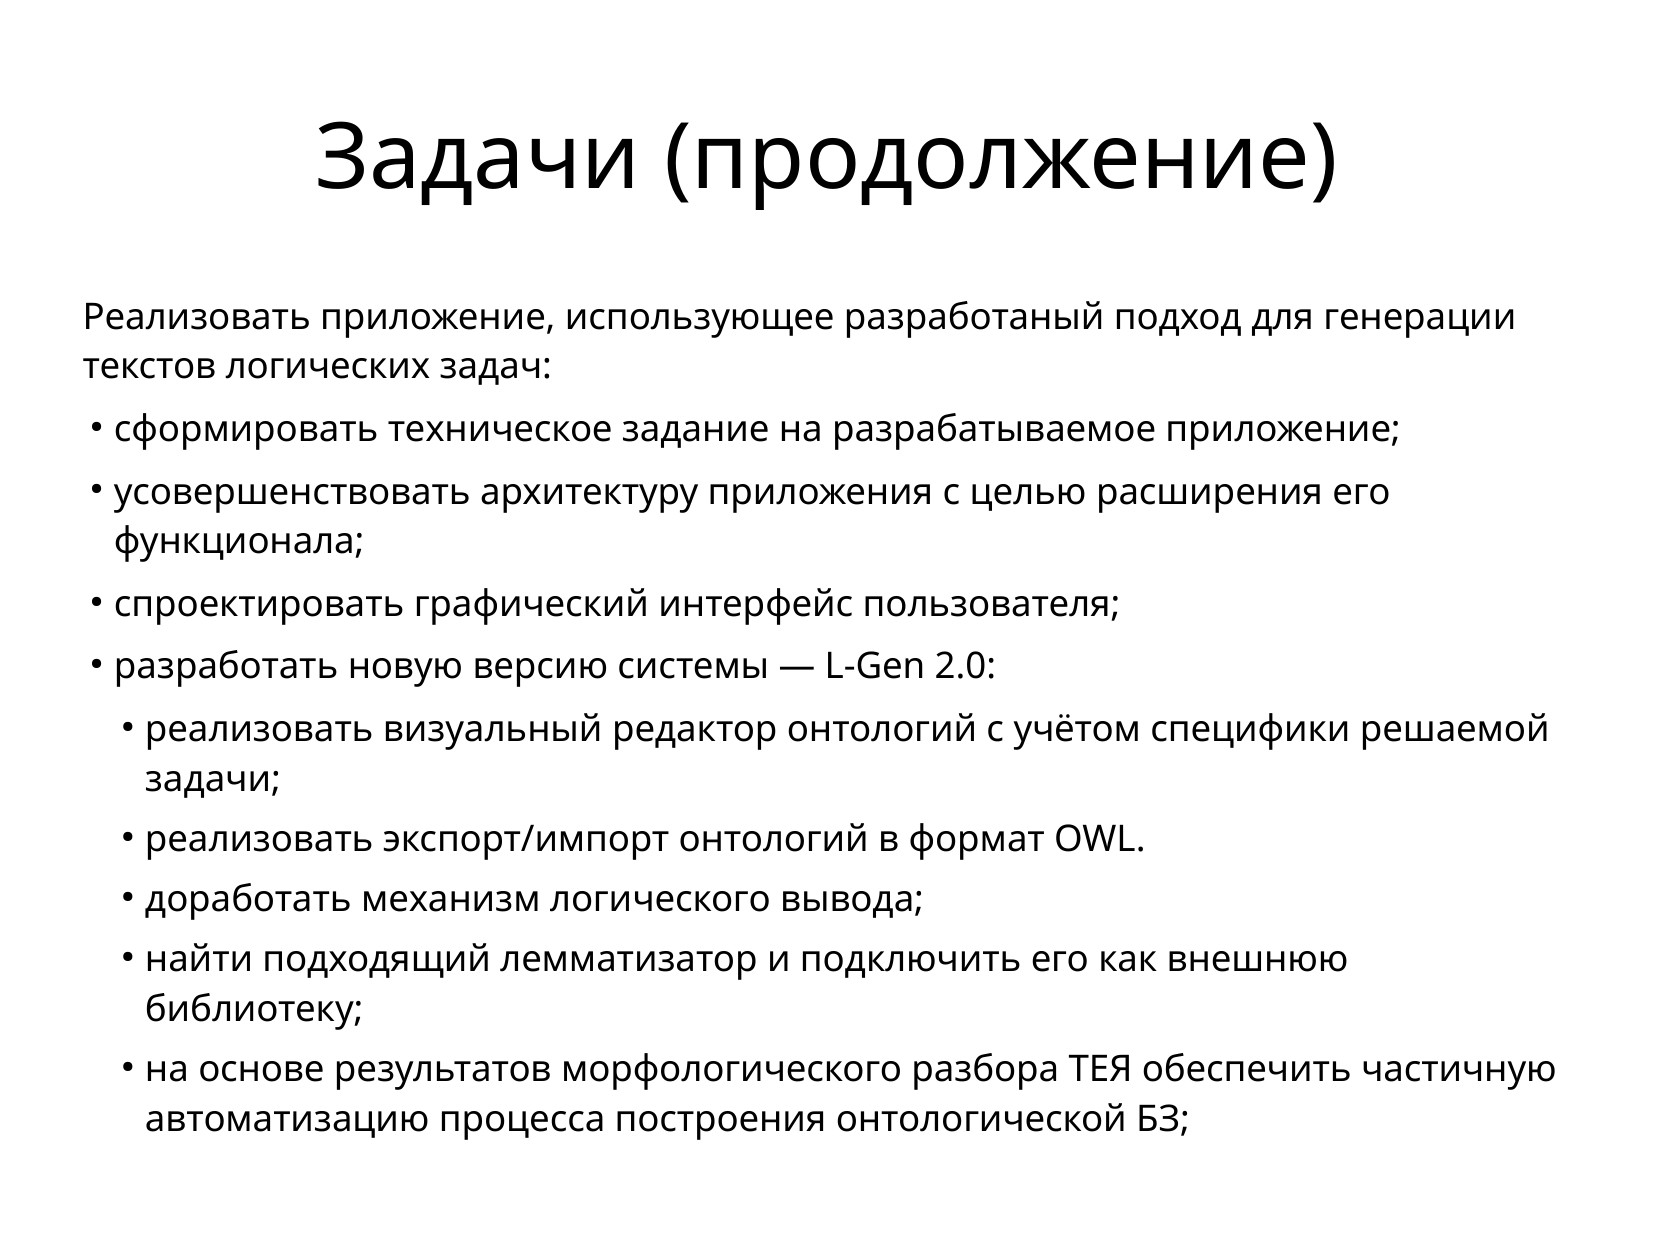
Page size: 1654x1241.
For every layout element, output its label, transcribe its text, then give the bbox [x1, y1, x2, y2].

list Реализовать приложение, использующее разработаный подход для генерации текстов логических задач: сформировать техническое задание на разрабатываемое приложение; усовершенствовать архитектуру приложения с целью расширения его функционала; спроектировать графический интерфейс пользователя; разработать новую версию системы — L-Gen 2.0: реализовать визуальный редактор онтологий с учётом специфики решаемой задачи; реализовать экспорт/импорт онтологий в формат OWL. доработать механизм логического вывода; найти подходящий лемматизатор и подключить его как внешнюю библиотеку; на основе результатов морфологического разбора ТЕЯ обеспечить частичную автоматизацию процесса построения онтологической БЗ; [82, 290, 1571, 1146]
title Задачи (продолжение) [82, 49, 1571, 257]
